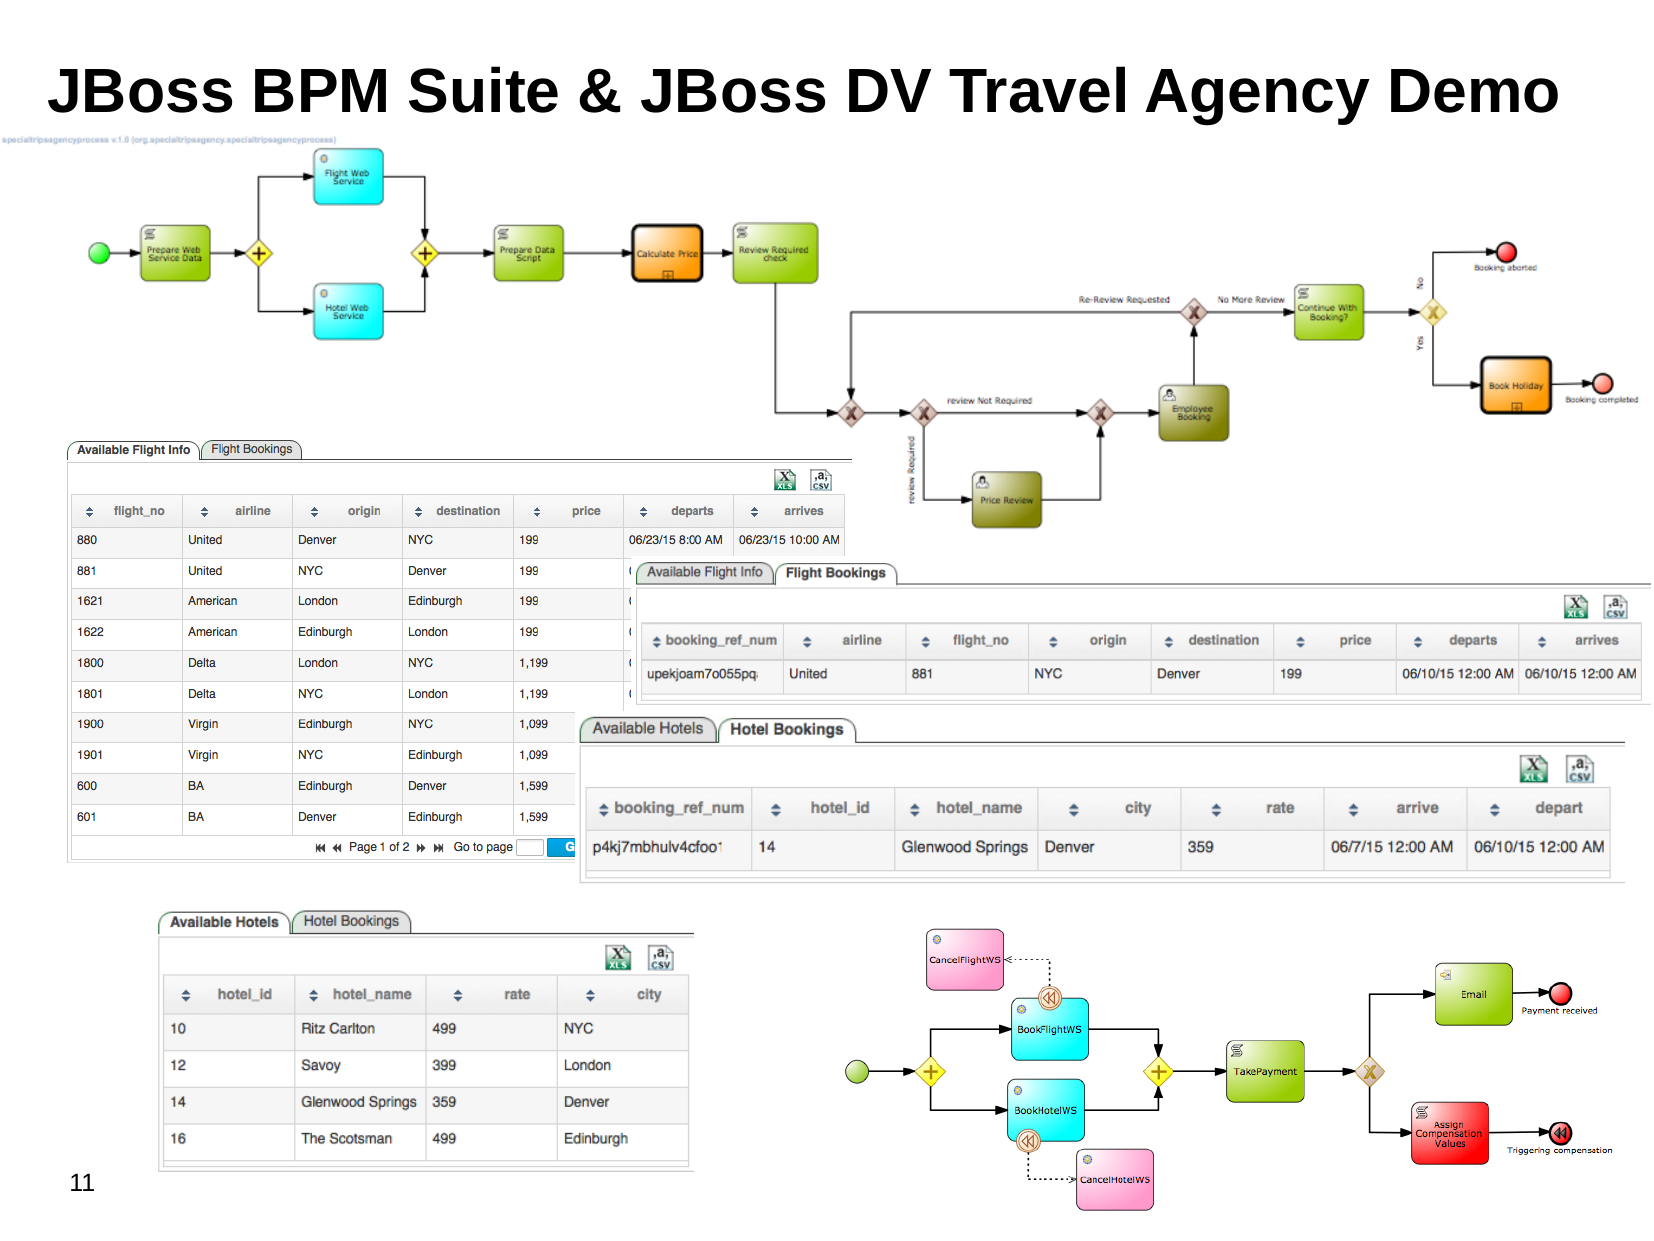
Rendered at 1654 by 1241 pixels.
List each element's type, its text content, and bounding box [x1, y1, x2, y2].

title JBoss BPM Suite & JBoss DV Travel Agency Demo [47, 8, 1619, 132]
picture [150, 907, 694, 1172]
picture [0, 132, 1654, 1232]
